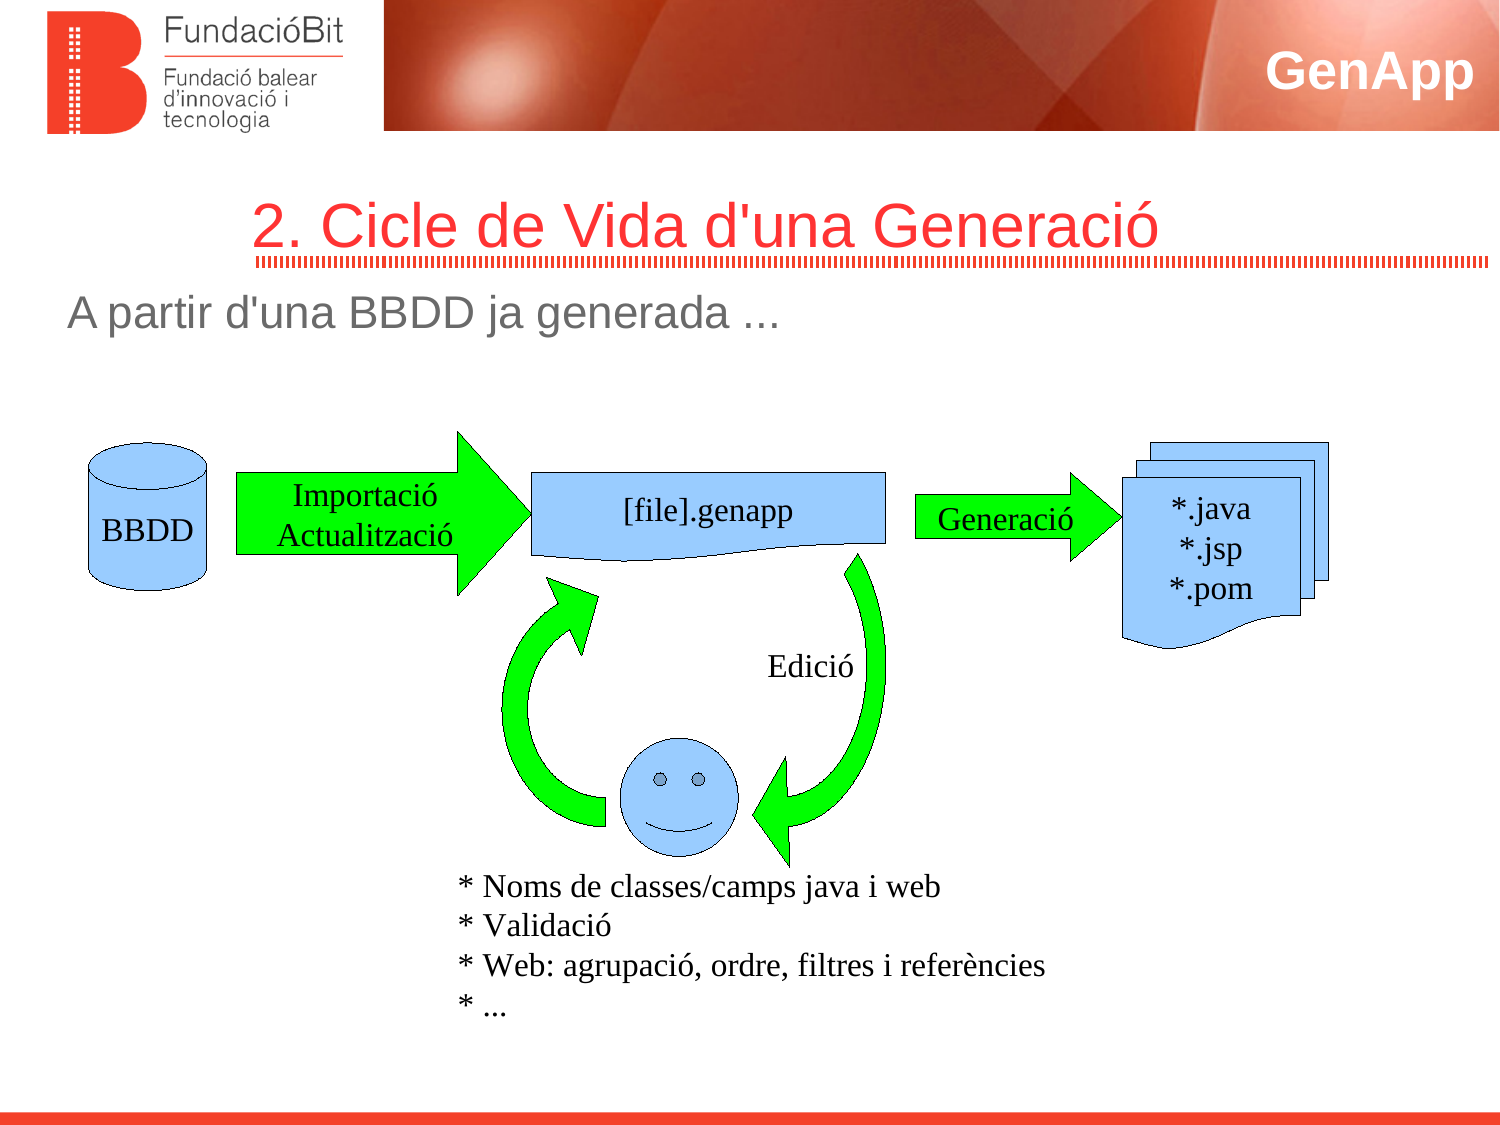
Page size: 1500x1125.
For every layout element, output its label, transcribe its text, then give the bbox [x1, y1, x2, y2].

text_box *.java *.jsp *.pom [1122, 442, 1329, 649]
text_box Edició [752, 553, 886, 856]
picture [383, 0, 1500, 131]
title GenApp [324, 19, 1477, 123]
text_box [501, 577, 606, 827]
text_box [620, 738, 739, 856]
list A partir d'una BBDD ja generada ... [67, 206, 1418, 977]
text_box BBDD [88, 442, 207, 591]
picture [47, 11, 343, 134]
text_box * Noms de classes/camps java i web * Validació * Web: agrupació, ordre, filtres i referències * ... [442, 856, 1063, 1031]
text_box Importació Actualització [236, 431, 532, 596]
text_box 2. Cicle de Vida d'una Generació [78, 190, 1300, 266]
text_box [file].genapp [531, 472, 886, 562]
text_box Generació [915, 472, 1123, 562]
